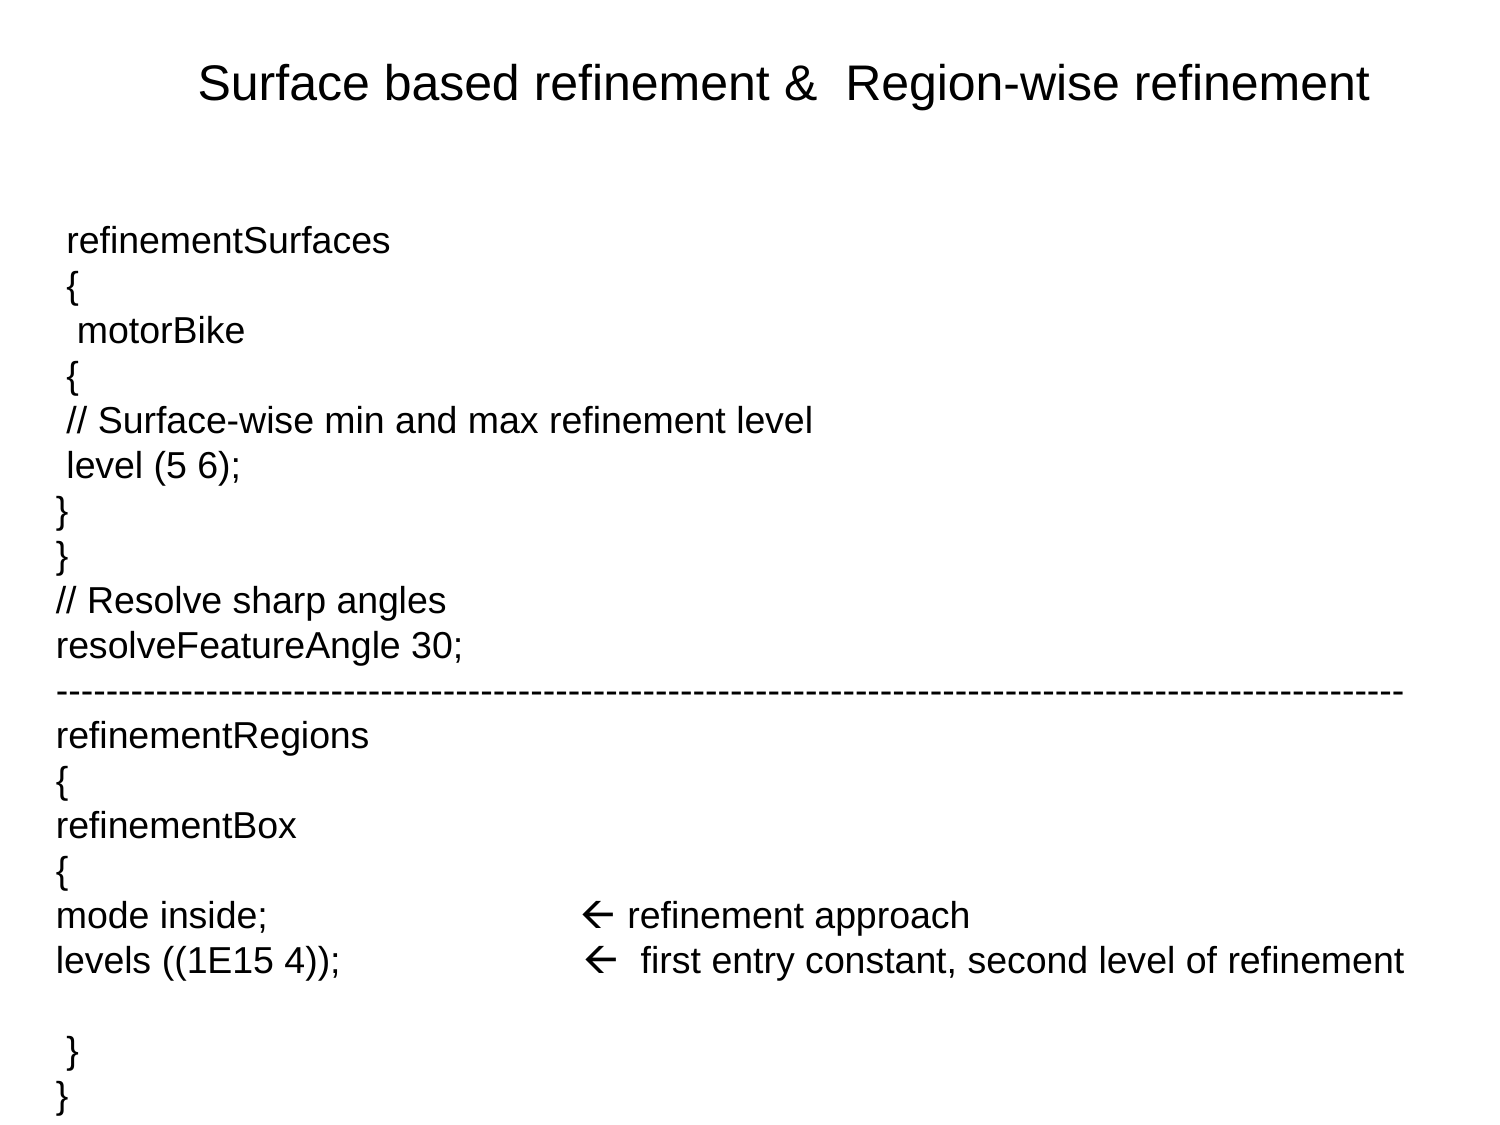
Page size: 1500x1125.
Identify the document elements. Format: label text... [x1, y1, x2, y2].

text_box refinementSurfaces { motorBike { // Surface-wise min and max refinement level level (5 6); } } // Resolve sharp angles resolveFeatureAngle 30; ------------------------------------------------------------------------------------------------------------ refinementRegions { refinementBox { mode inside;  refinement approach levels ((1E15 4));  first entry constant, second level of refinement } } [41, 207, 1436, 1124]
text_box Surface based refinement & Region-wise refinement [183, 42, 1459, 119]
